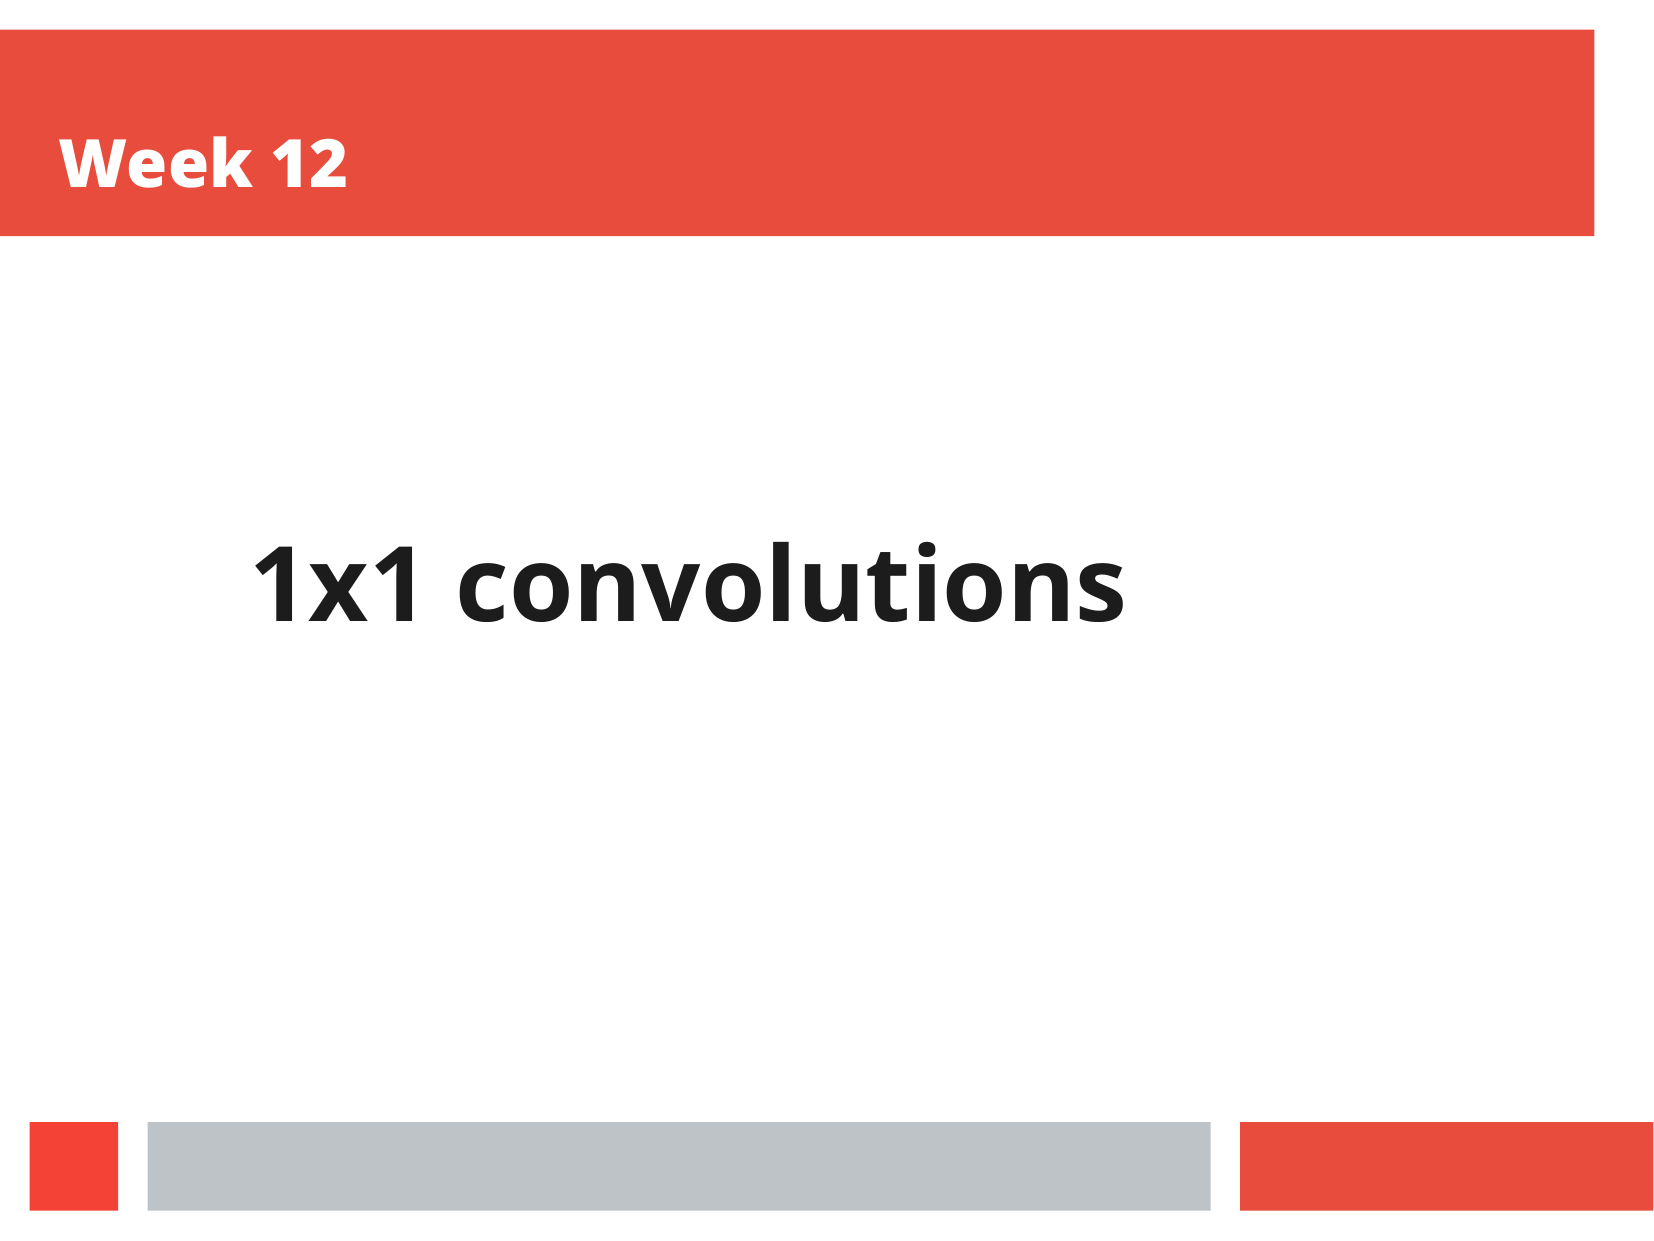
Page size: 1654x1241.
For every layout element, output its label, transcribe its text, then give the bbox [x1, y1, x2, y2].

subtitle 1x1 convolutions [249, 510, 1654, 1241]
title Week 12 [59, 59, 1595, 207]
